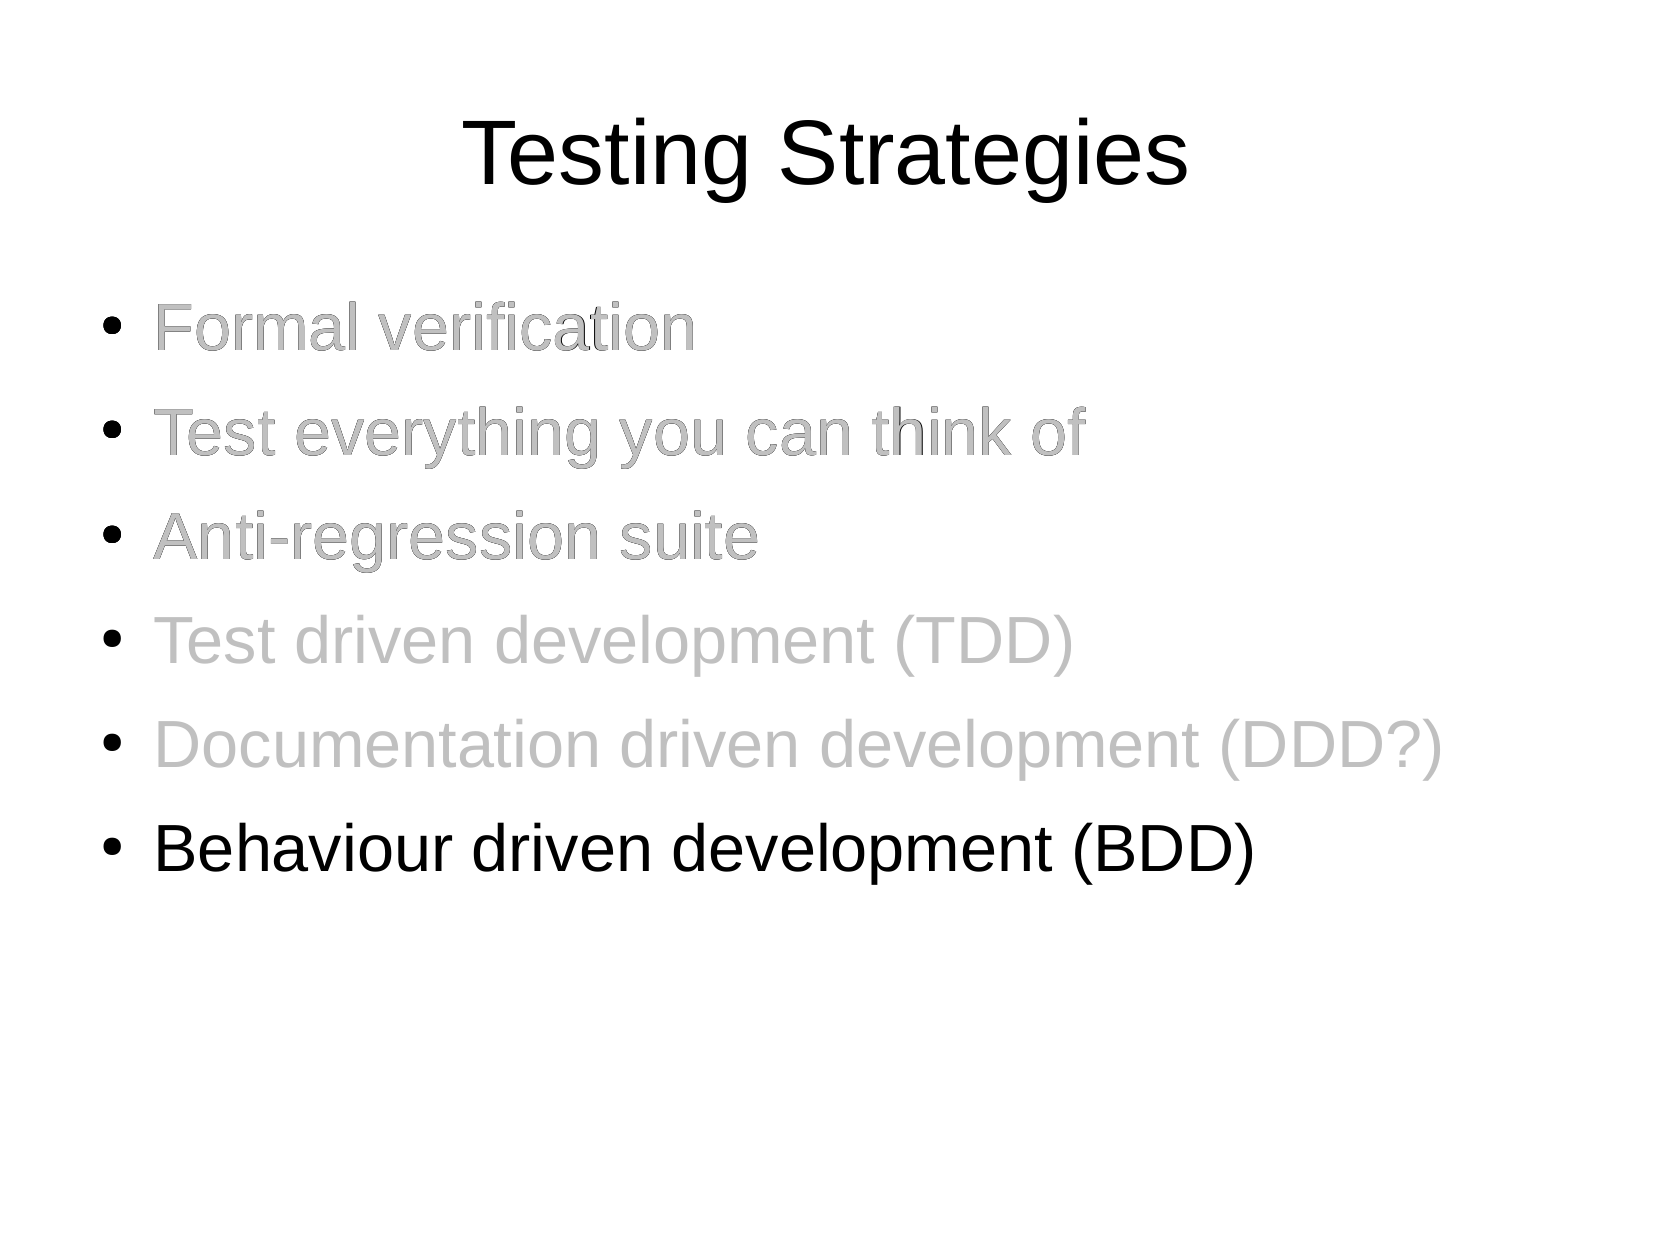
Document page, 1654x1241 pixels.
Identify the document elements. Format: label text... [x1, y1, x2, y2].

list Formal verification Test everything you can think of Anti-regression suite Test driven development (TDD) Documentation driven development (DDD?) Behaviour driven development (BDD) [82, 290, 1571, 1109]
title Testing Strategies [82, 49, 1571, 257]
